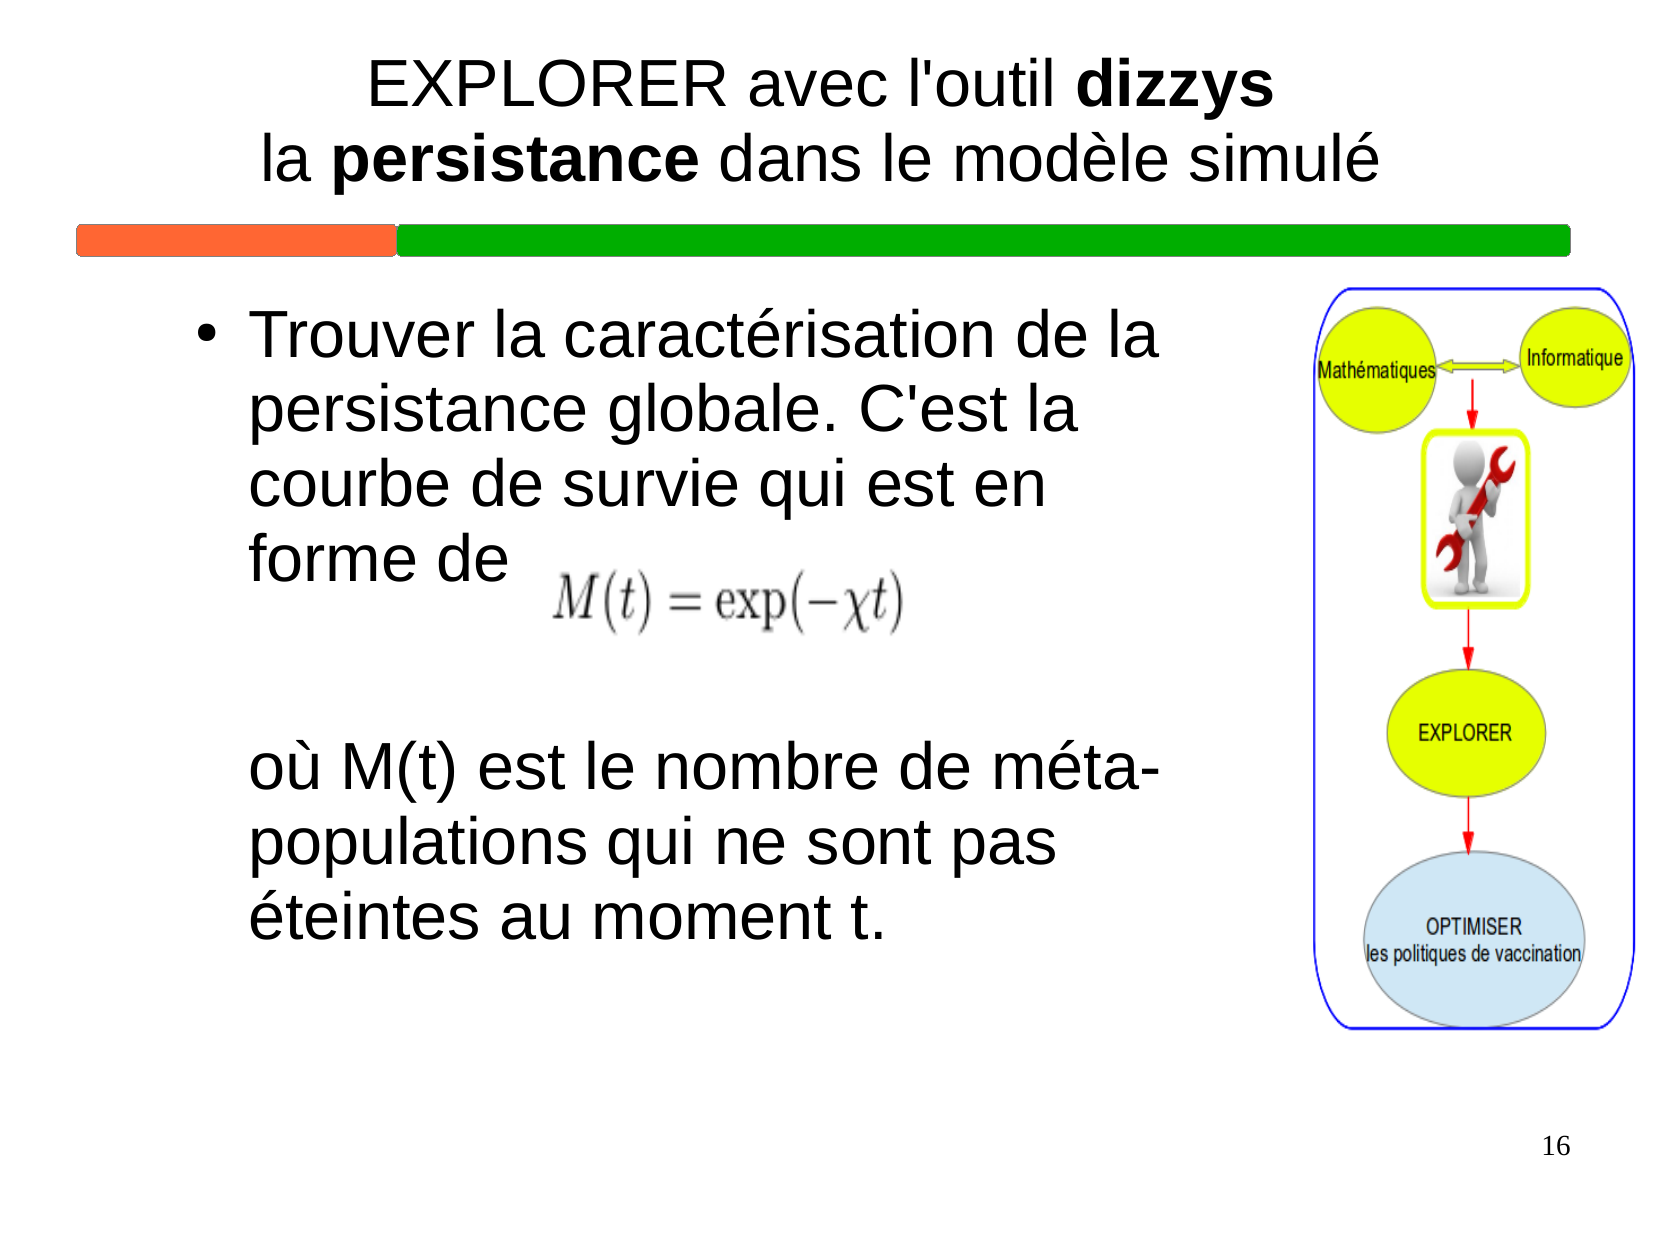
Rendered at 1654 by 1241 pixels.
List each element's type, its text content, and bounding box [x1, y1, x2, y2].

title EXPLORER avec l'outil dizzys la persistance dans le modèle simulé [23, 17, 1619, 225]
text_box [76, 224, 1571, 257]
list Trouver la caractérisation de la persistance globale. C'est la courbe de survie qui est en forme de où M(t) est le nombre de méta-populations qui ne sont pas éteintes au moment t. [177, 296, 1205, 1016]
picture [1311, 283, 1642, 1046]
picture [543, 556, 926, 662]
